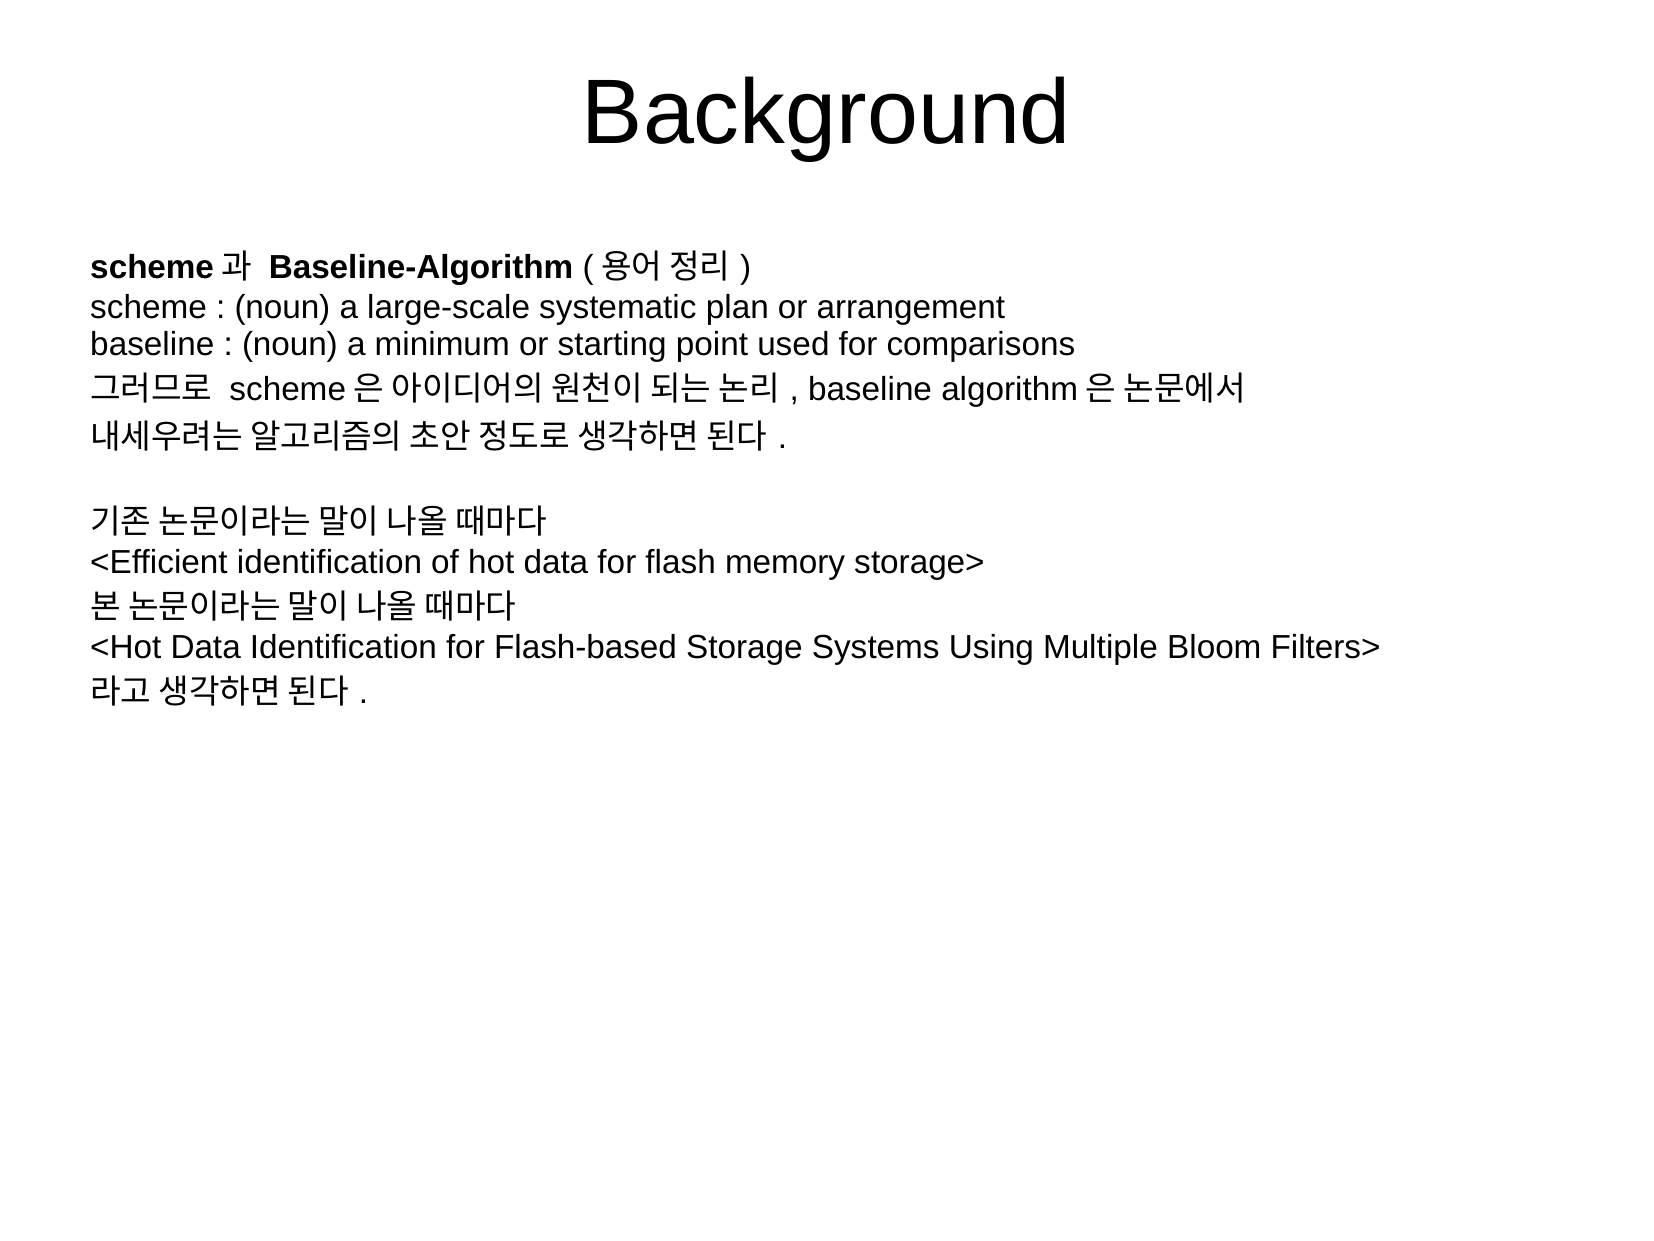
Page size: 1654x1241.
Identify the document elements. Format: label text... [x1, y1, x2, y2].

text_box scheme과 Baseline-Algorithm (용어 정리) scheme : (noun) a large-scale systematic plan or arrangement baseline : (noun) a minimum or starting point used for comparisons 그러므로 scheme은 아이디어의 원천이 되는 논리, baseline algorithm은 논문에서 내세우려는 알고리즘의 초안 정도로 생각하면 된다. 기존 논문이라는 말이 나올 때마다 <Efficient identification of hot data for flash memory storage> 본 논문이라는 말이 나올 때마다 <Hot Data Identification for Flash-based Storage Systems Using Multiple Bloom Filters> 라고 생각하면 된다. [75, 232, 1516, 730]
title Background [82, 8, 1571, 216]
